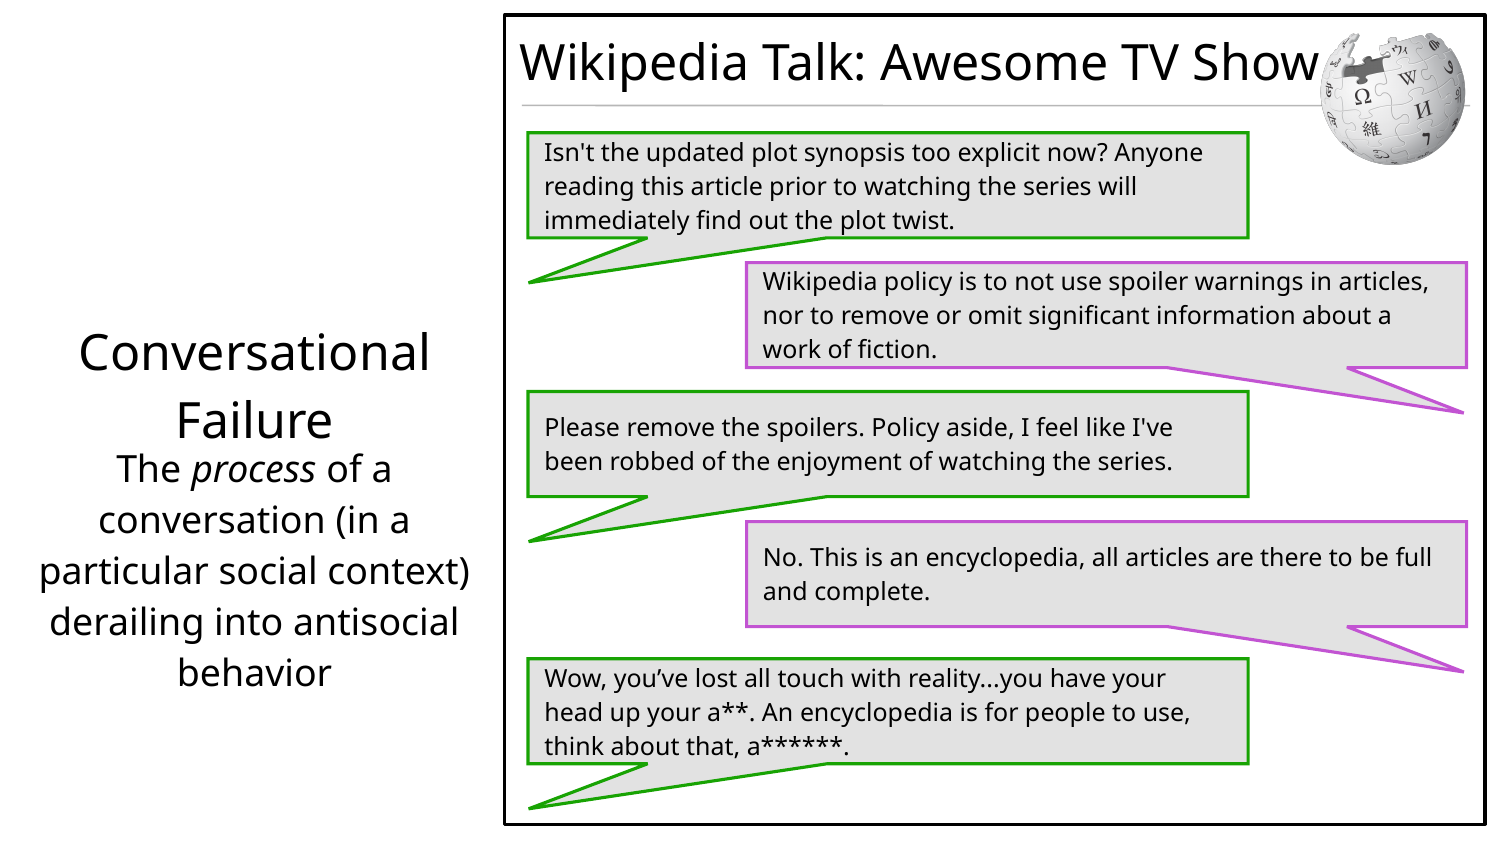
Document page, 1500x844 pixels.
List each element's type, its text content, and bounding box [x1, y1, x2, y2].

text_box Wow, you’ve lost all touch with reality...you have your head up your a**. An encyclopedia is for people to use, think about that, a******. [528, 658, 1249, 809]
text_box No. This is an encyclopedia, all articles are there to be full and complete. [746, 521, 1467, 672]
text_box Please remove the spoilers. Policy aside, I feel like I've been robbed of the enjoyment of watching the series. [528, 391, 1249, 542]
text_box Isn't the updated plot synopsis too explicit now? Anyone reading this article prior to watching the series will immediately find out the plot twist. [527, 132, 1248, 283]
picture [1320, 32, 1466, 166]
text_box Wikipedia Talk: Awesome TV Show [504, 14, 1486, 825]
text_box Conversational Failure [60, 309, 451, 435]
text_box The process of a conversation (in a particular social context) derailing into antisocial behavior [24, 435, 490, 721]
text_box Wikipedia policy is to not use spoiler warnings in articles, nor to remove or omit significant information about a work of fiction. [746, 262, 1467, 414]
